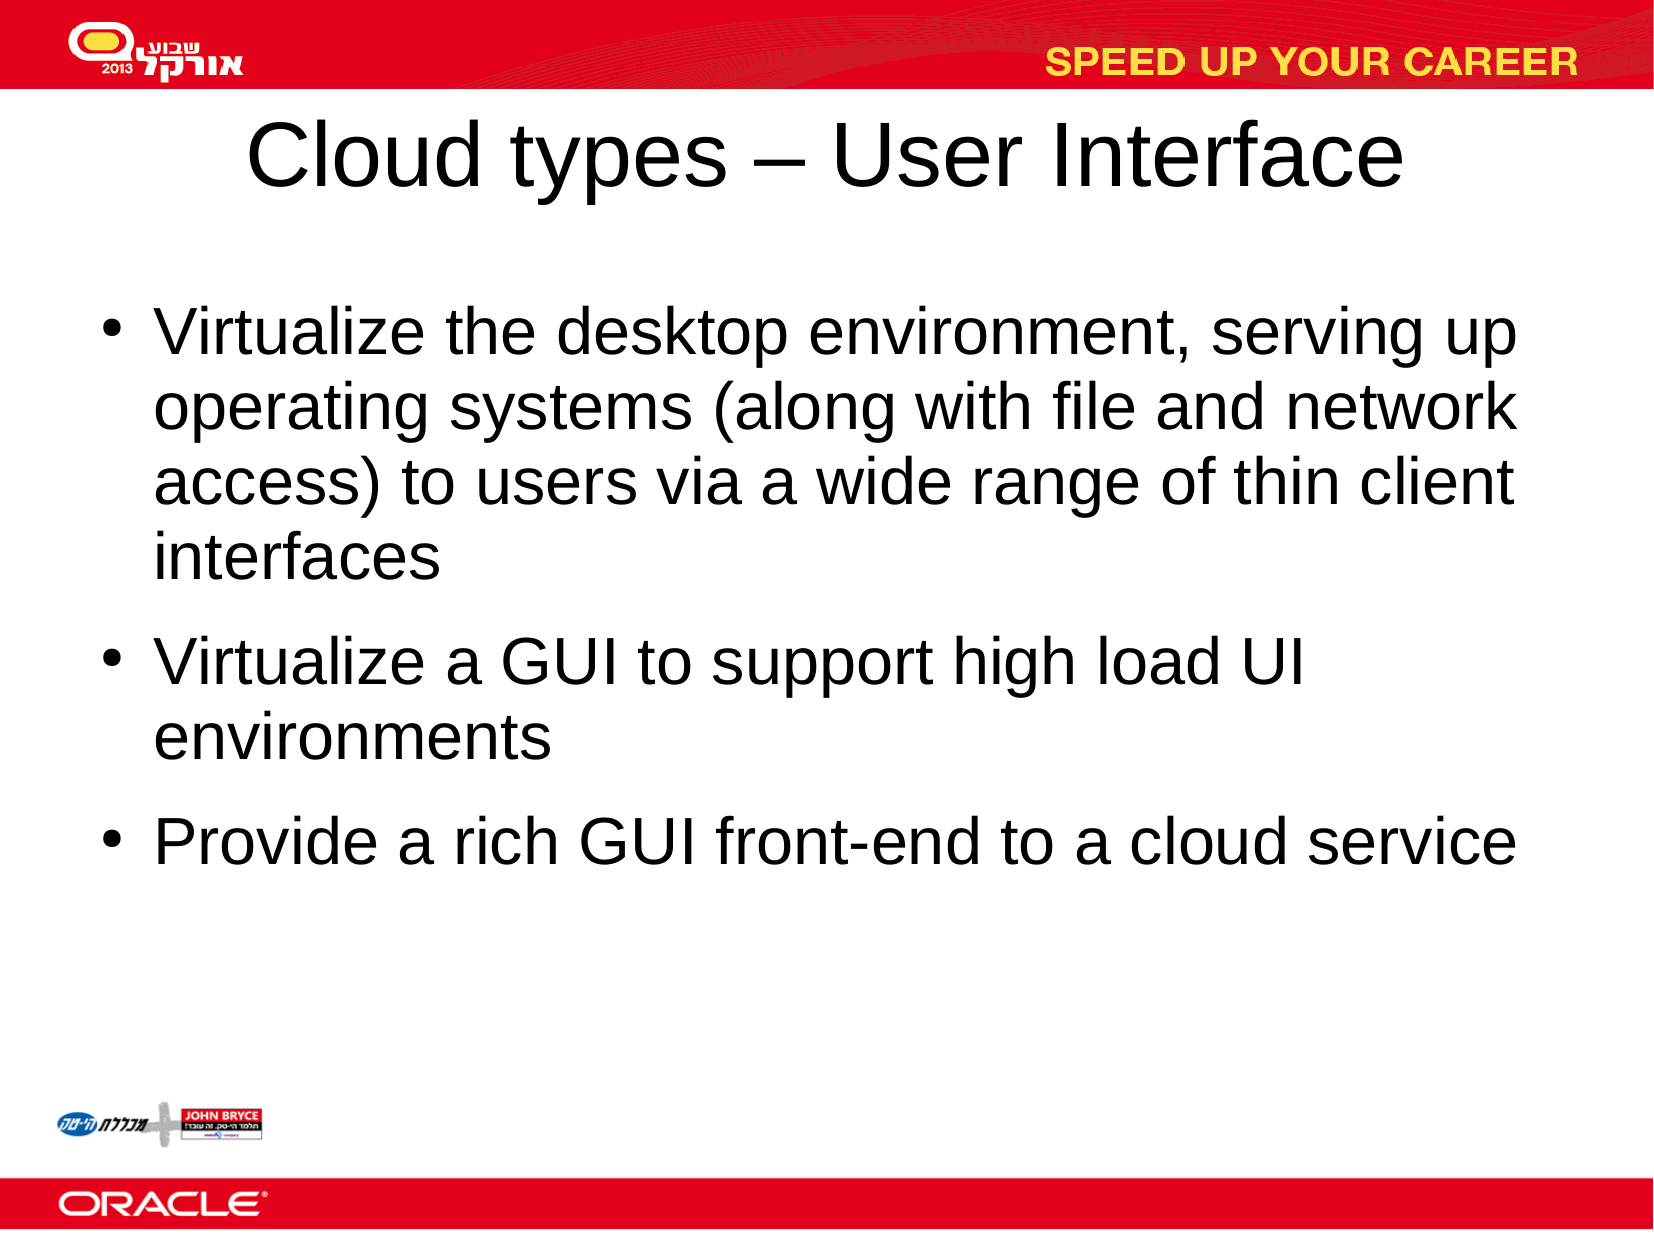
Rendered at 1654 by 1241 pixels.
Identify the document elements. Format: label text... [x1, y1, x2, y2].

picture [0, 1087, 1653, 1240]
title Cloud types – User Interface [82, 49, 1571, 257]
list Virtualize the desktop environment, serving up operating systems (along with file and network access) to users via a wide range of thin client interfaces Virtualize a GUI to support high load UI environments Provide a rich GUI front-end to a cloud service [82, 290, 1538, 1010]
picture [0, 0, 1654, 89]
